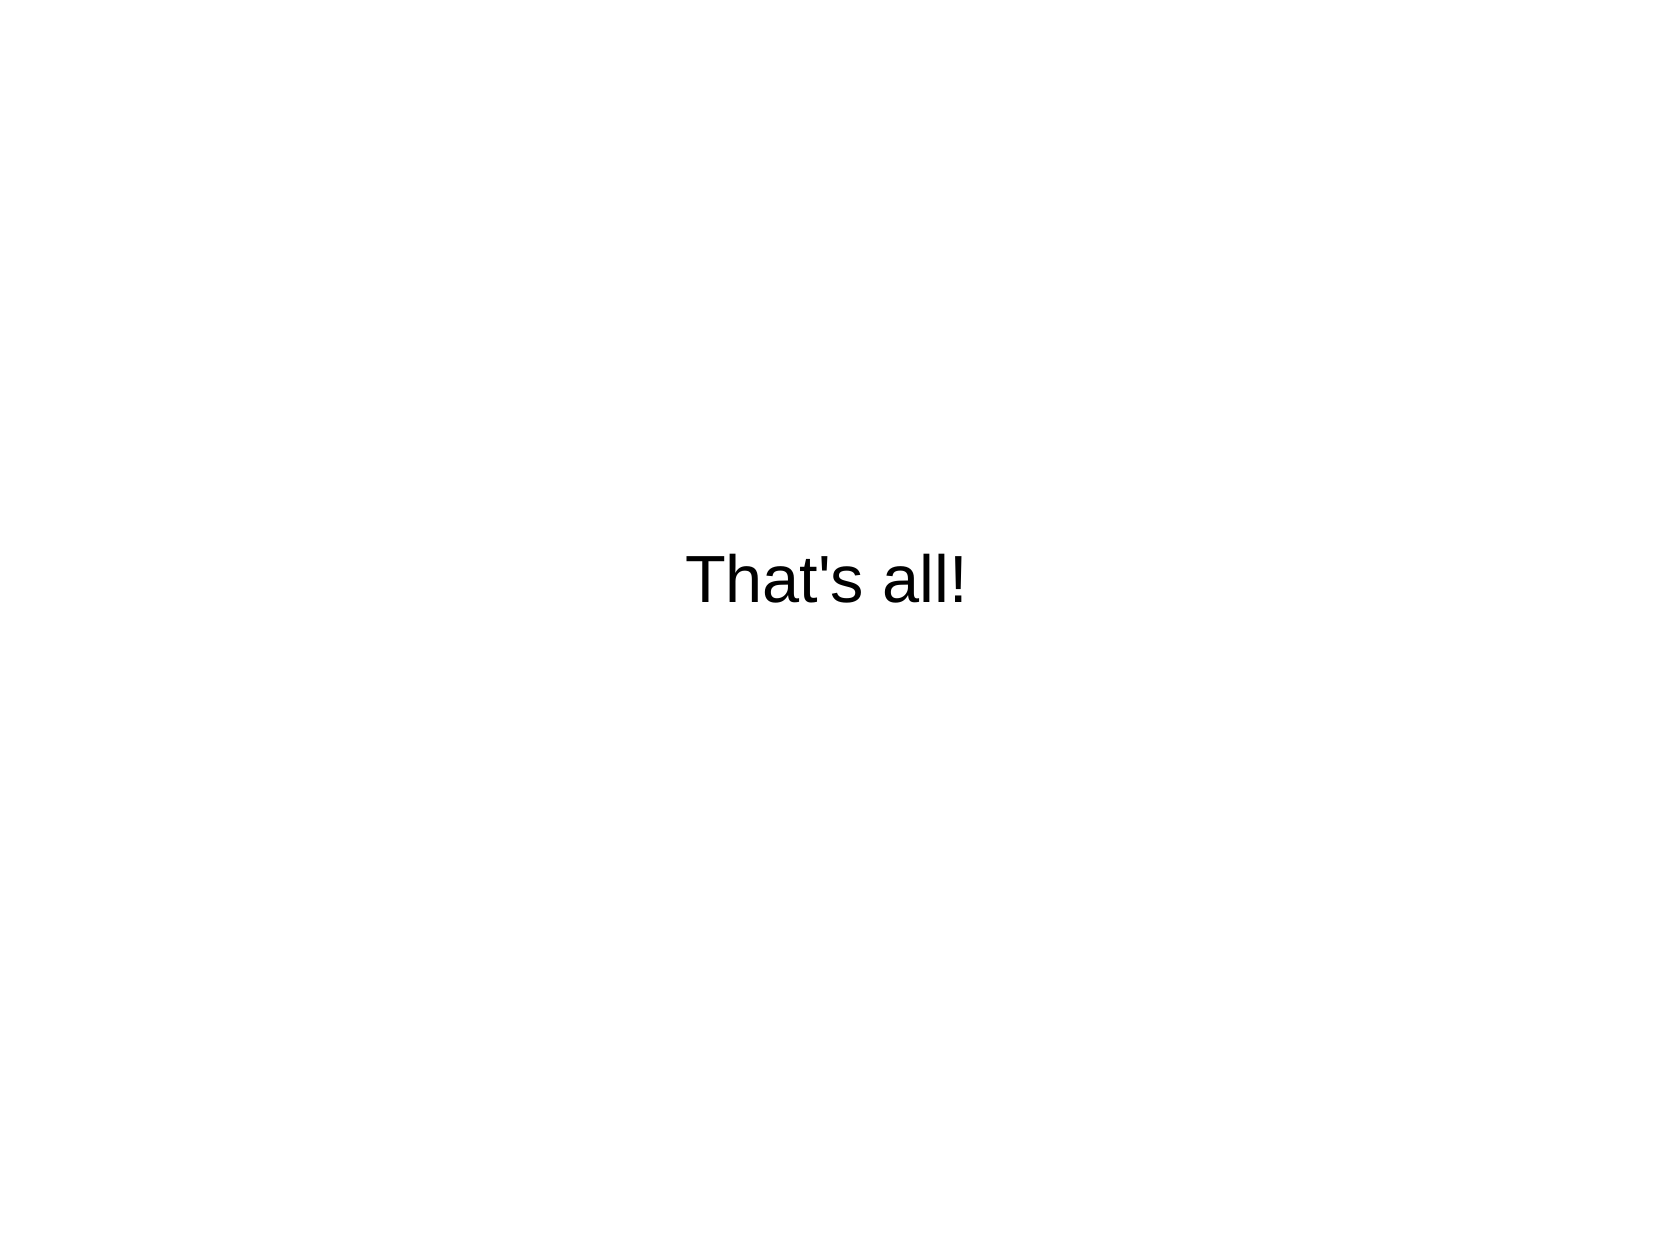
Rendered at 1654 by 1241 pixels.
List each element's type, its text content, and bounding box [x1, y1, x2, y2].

subtitle That's all! [82, 49, 1571, 1109]
